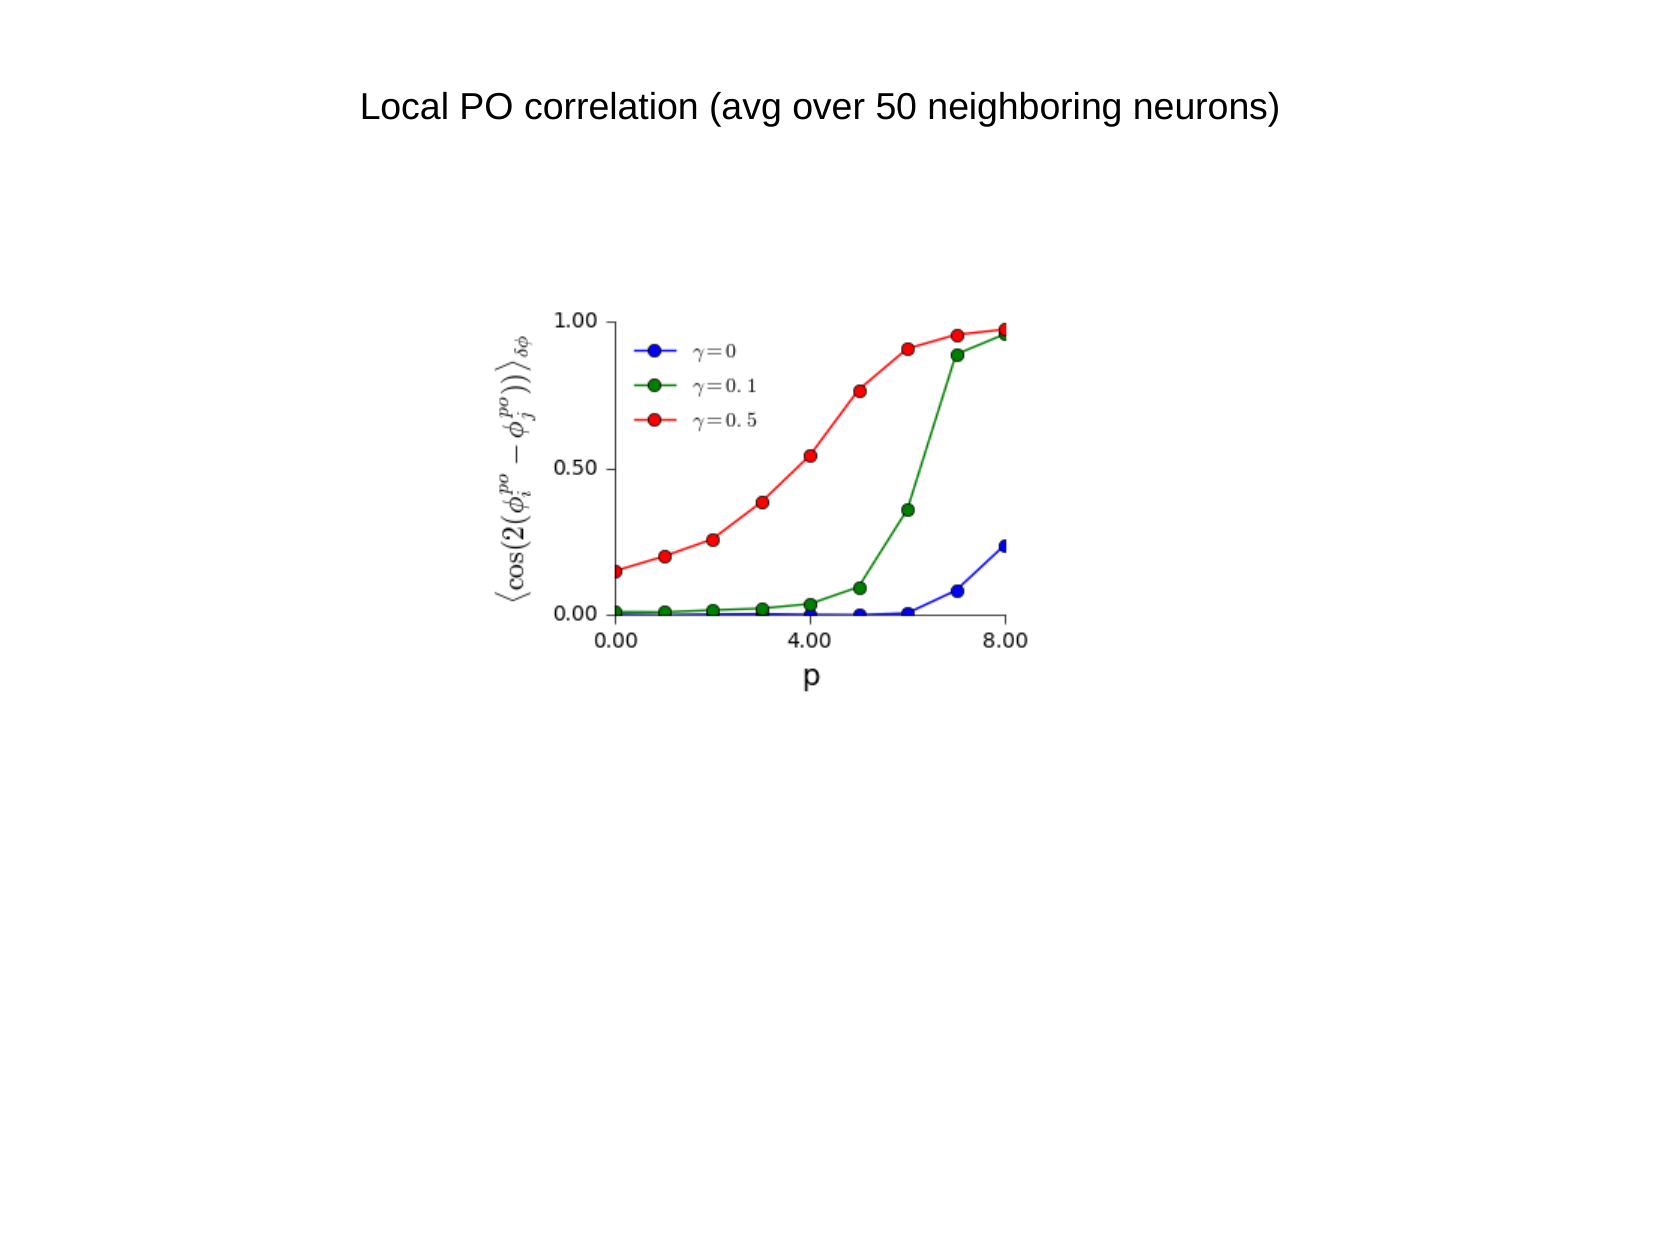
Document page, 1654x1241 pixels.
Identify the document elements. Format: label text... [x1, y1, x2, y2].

picture [465, 254, 1065, 705]
text_box Local PO correlation (avg over 50 neighboring neurons) [345, 78, 1296, 136]
